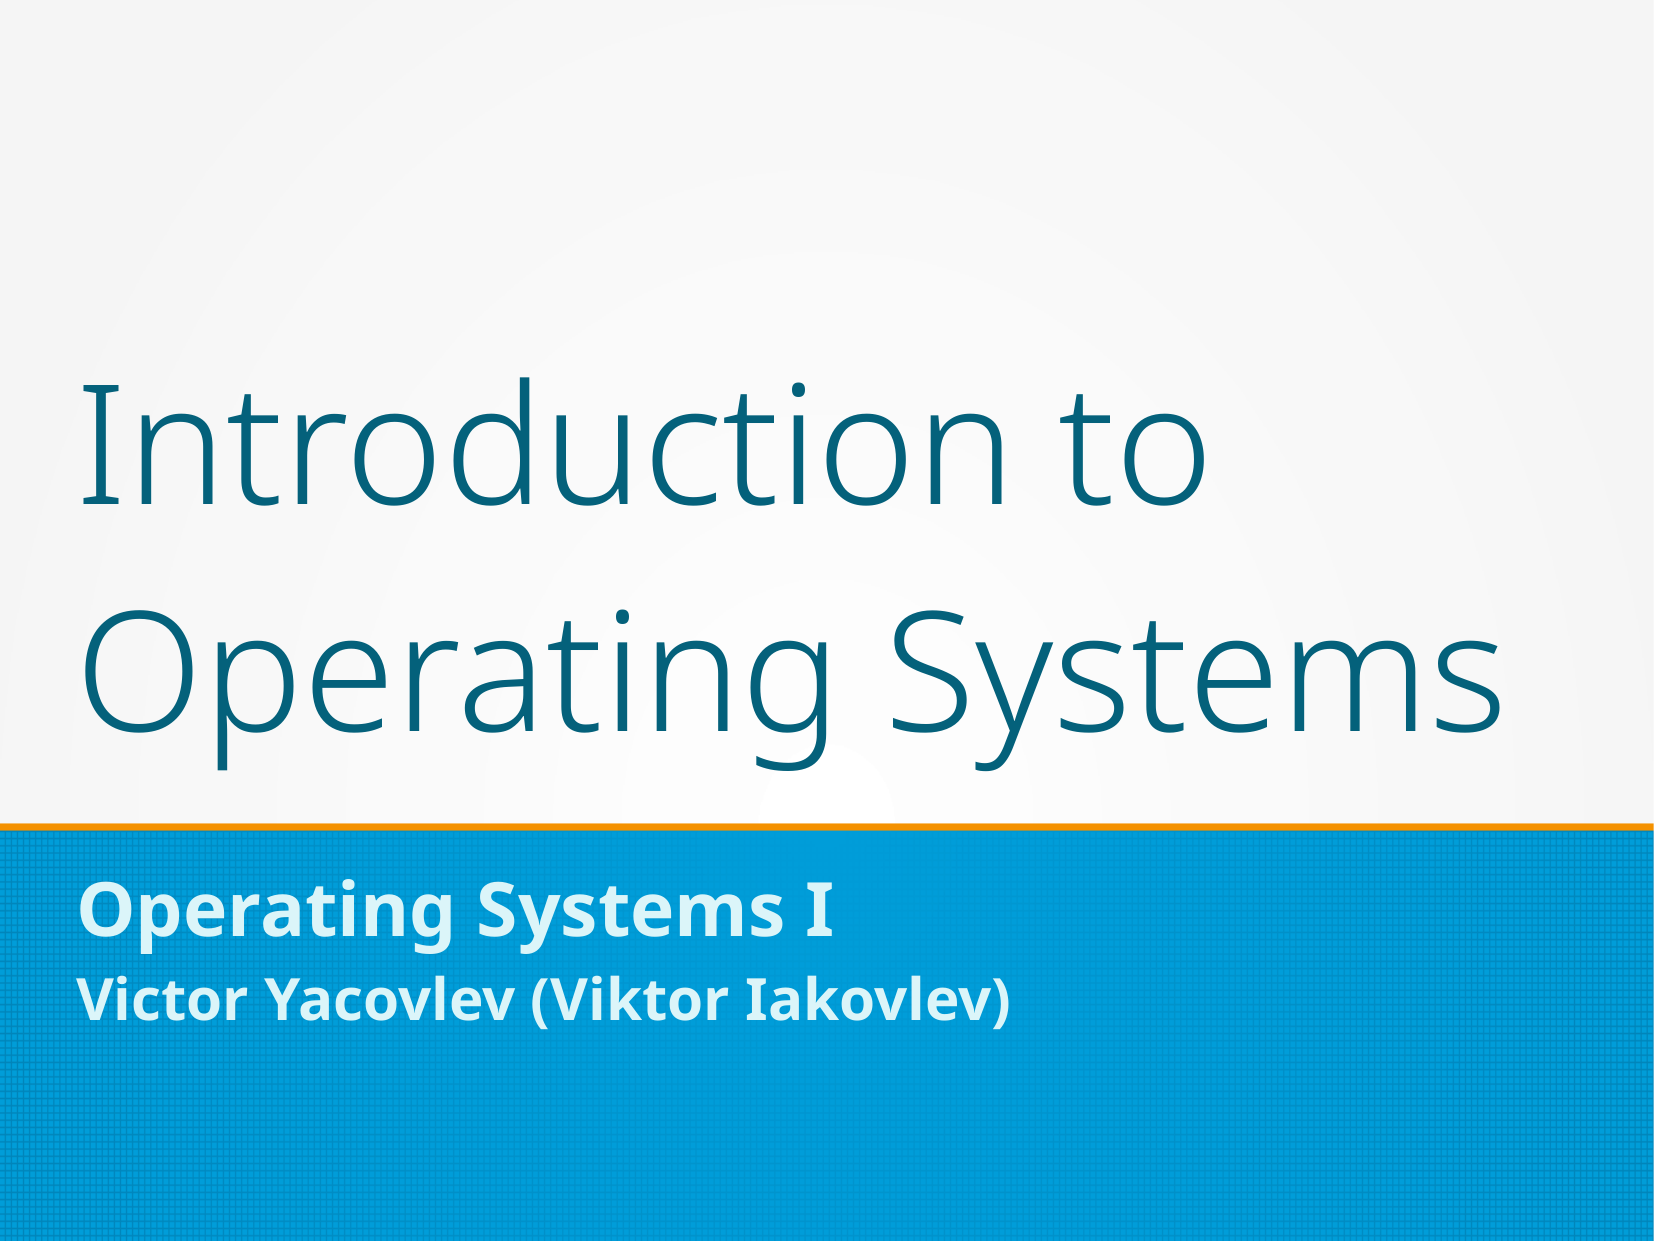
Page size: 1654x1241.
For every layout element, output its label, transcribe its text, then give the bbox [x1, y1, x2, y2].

title Introduction to Operating Systems [75, 49, 1564, 781]
subtitle Operating Systems I Victor Yacovlev (Viktor Iakovlev) [76, 855, 1564, 1111]
picture [0, 0, 1654, 830]
